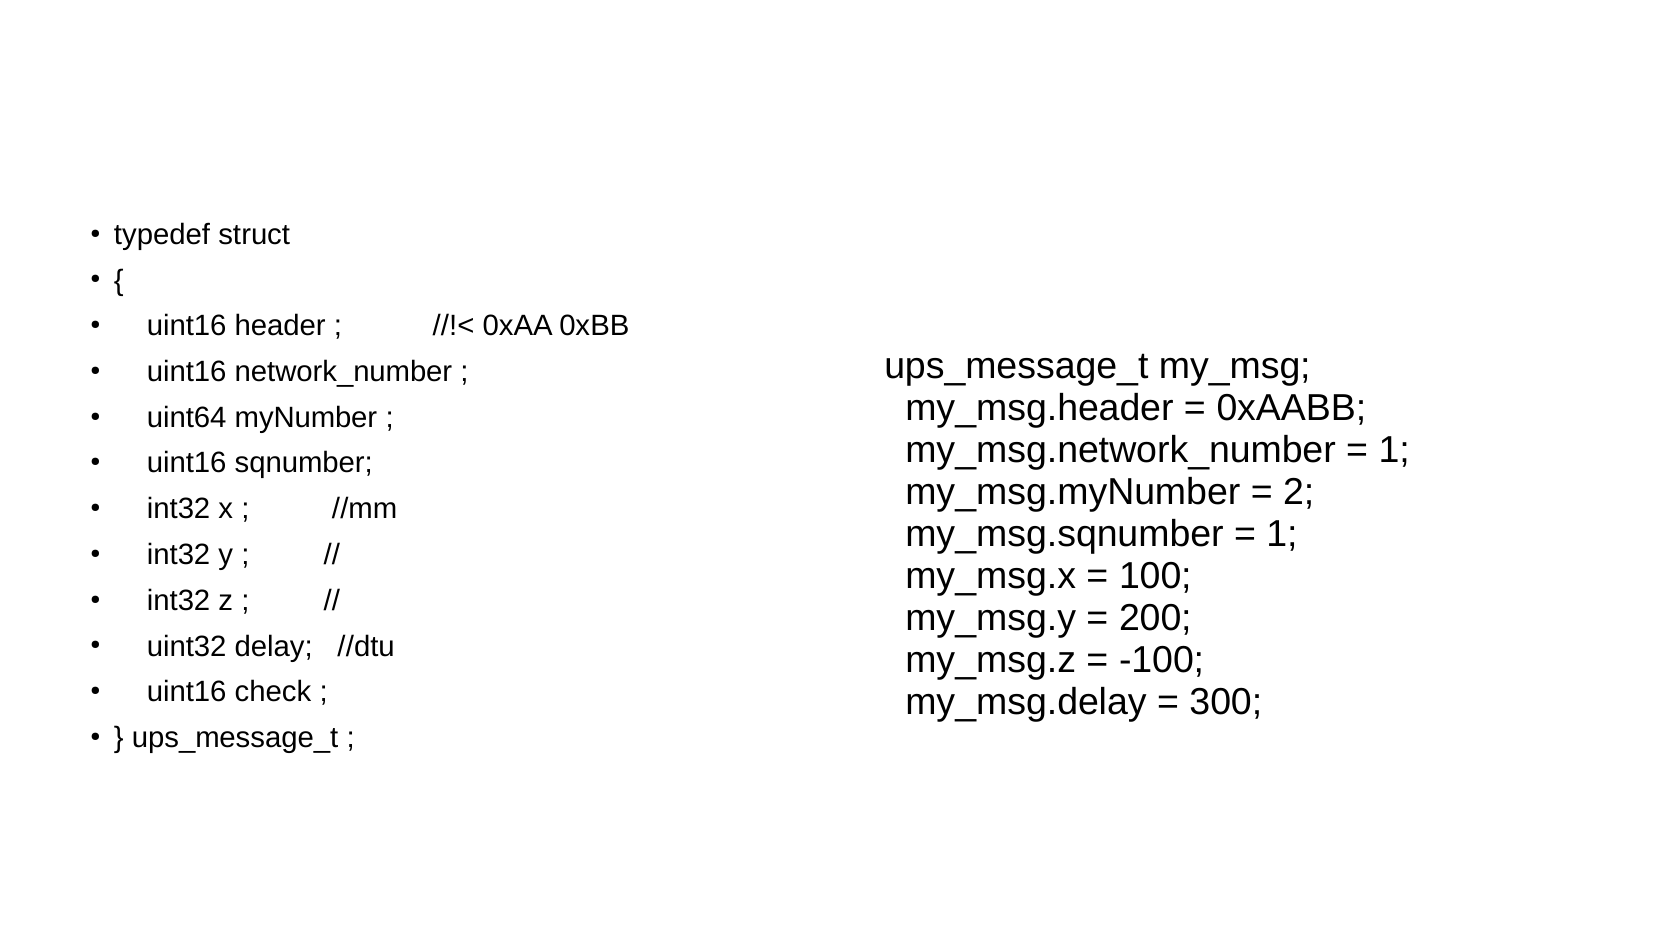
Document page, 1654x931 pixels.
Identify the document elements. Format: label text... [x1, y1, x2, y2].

text_box ups_message_t my_msg; my_msg.header = 0xAABB; my_msg.network_number = 1; my_msg.myNumber = 2; my_msg.sqnumber = 1; my_msg.x = 100; my_msg.y = 200; my_msg.z = -100; my_msg.delay = 300; [869, 337, 1426, 731]
list typedef struct { uint16 header ; //!< 0xAA 0xBB uint16 network_number ; uint64 myNumber ; uint16 sqnumber; int32 x ; //mm int32 y ; // int32 z ; // uint32 delay; //dtu uint16 check ; } ups_message_t ; [82, 217, 713, 758]
